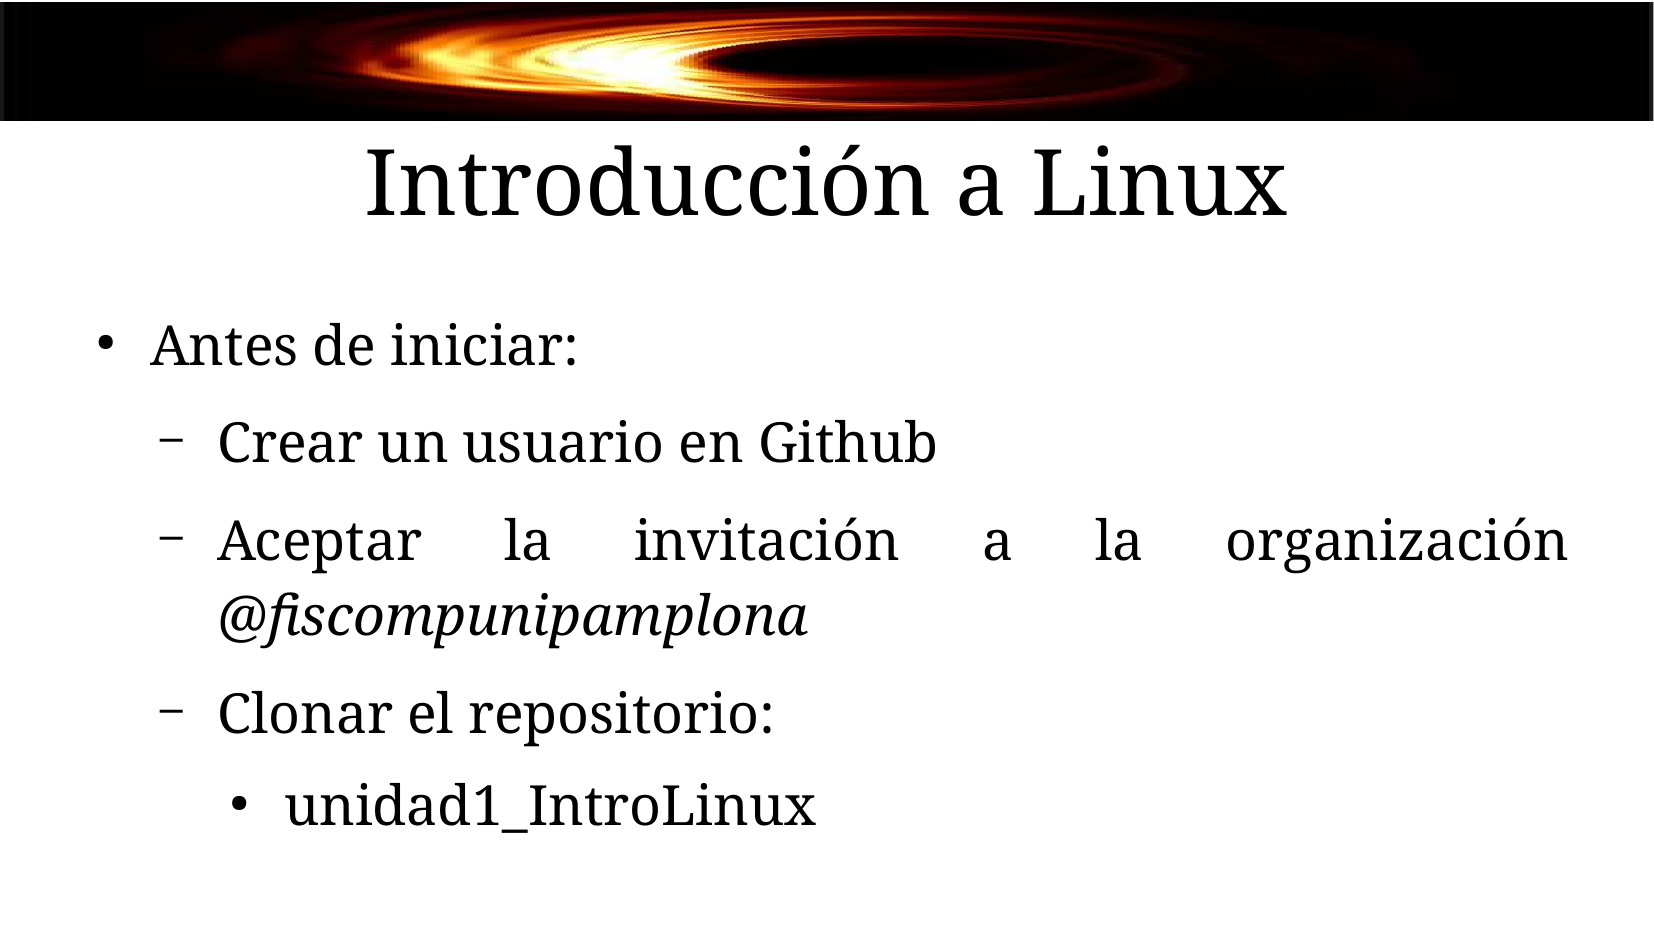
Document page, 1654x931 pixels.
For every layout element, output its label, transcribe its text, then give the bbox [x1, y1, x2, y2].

list Antes de iniciar: Crear un usuario en Github Aceptar la invitación a la organización @fiscompunipamplona Clonar el repositorio: unidad1_IntroLinux [82, 306, 1571, 846]
picture [0, 2, 1654, 121]
title Introducción a Linux [82, 121, 1571, 258]
